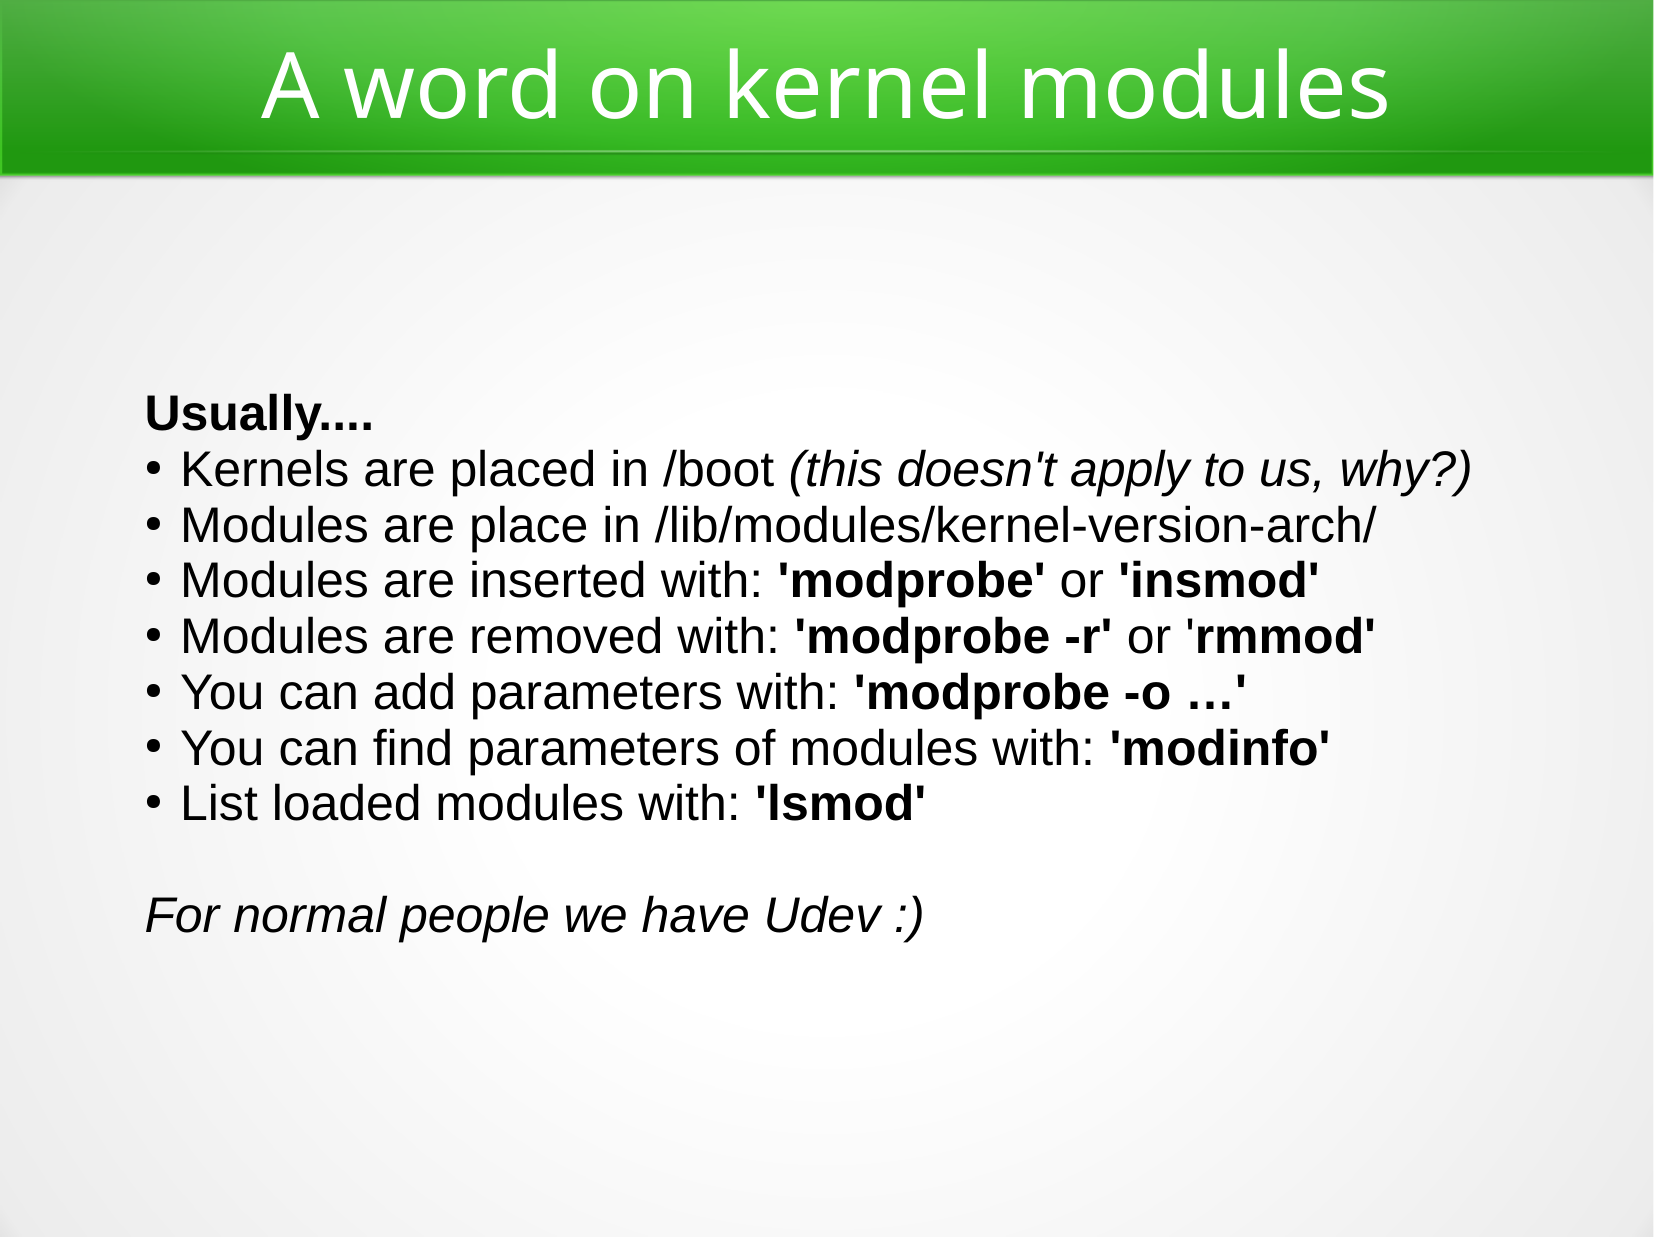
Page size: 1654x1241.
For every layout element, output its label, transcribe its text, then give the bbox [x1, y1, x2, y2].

title A word on kernel modules [82, 11, 1571, 154]
picture [0, 0, 1654, 1237]
text_box Usually.... Kernels are placed in /boot (this doesn't apply to us, why?) Modules are place in /lib/modules/kernel-version-arch/ Modules are inserted with: 'modprobe' or 'insmod' Modules are removed with: 'modprobe -r' or 'rmmod' You can add parameters with: 'modprobe -o …' You can find parameters of modules with: 'modinfo' List loaded modules with: 'lsmod' For normal people we have Udev :) [129, 377, 1548, 951]
